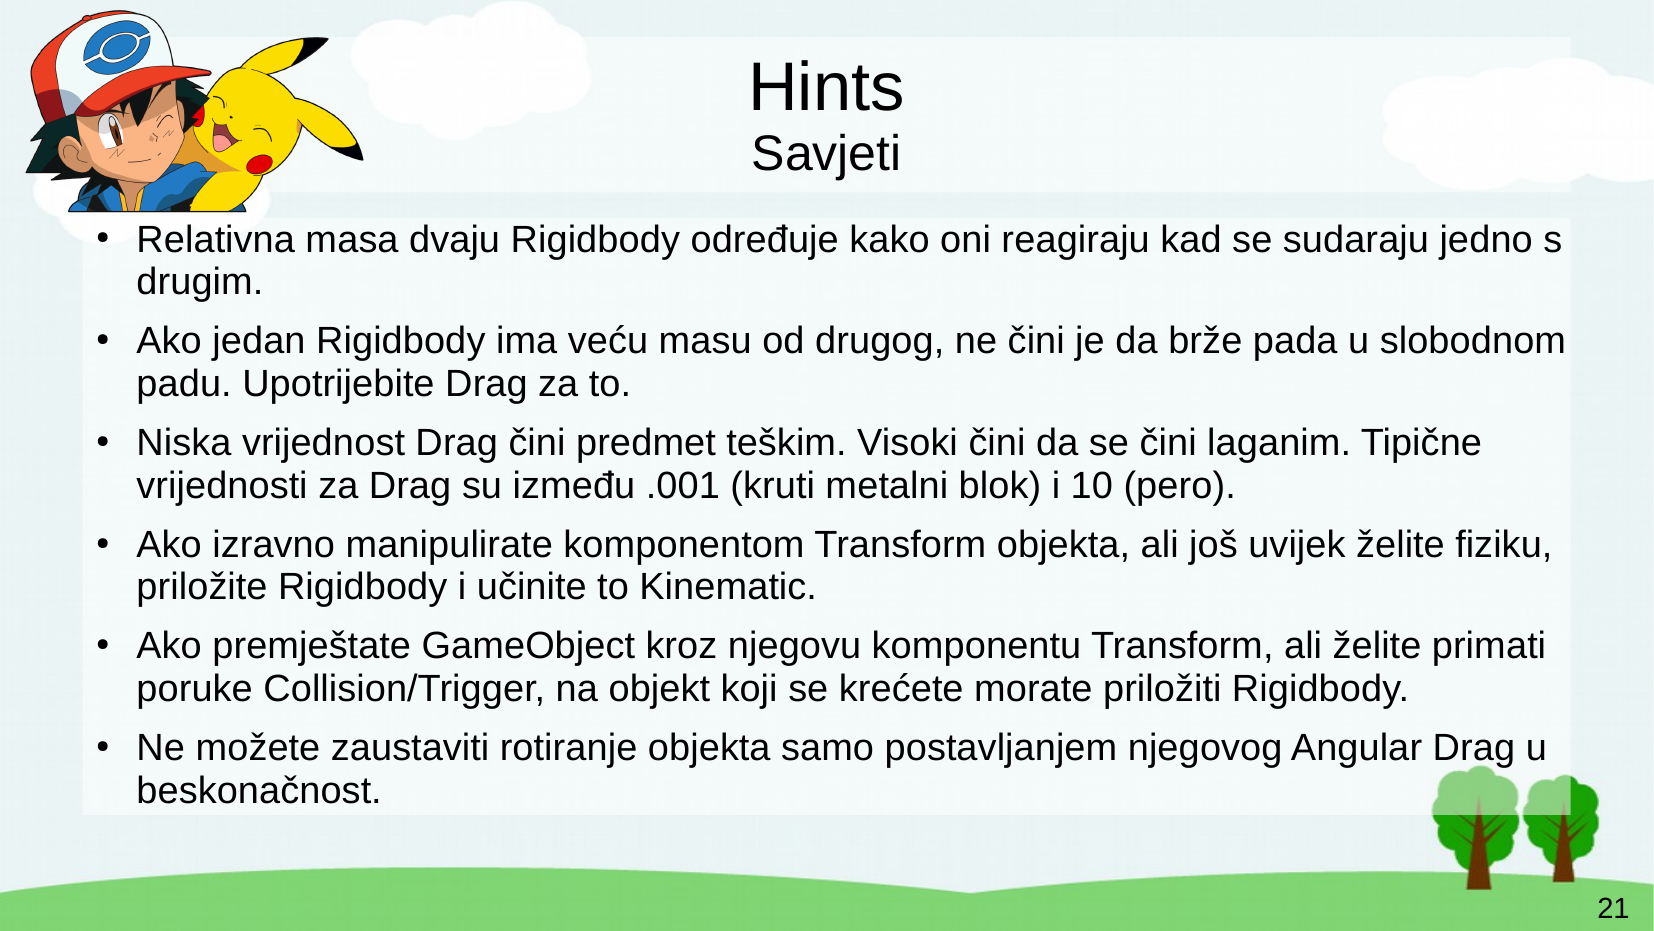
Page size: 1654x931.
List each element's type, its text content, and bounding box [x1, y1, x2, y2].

title Hints Savjeti [367, 36, 1571, 193]
list Relativna masa dvaju Rigidbody određuje kako oni reagiraju kad se sudaraju jedno s drugim. Ako jedan Rigidbody ima veću masu od drugog, ne čini je da brže pada u slobodnom padu. Upotrijebite Drag za to. Niska vrijednost Drag čini predmet teškim. Visoki čini da se čini laganim. Tipične vrijednosti za Drag su između .001 (kruti metalni blok) i 10 (pero). Ako izravno manipulirate komponentom Transform objekta, ali još uvijek želite fiziku, priložite Rigidbody i učinite to Kinematic. Ako premještate GameObject kroz njegovu komponentu Transform, ali želite primati poruke Collision/Trigger, na objekt koji se krećete morate priložiti Rigidbody. Ne možete zaustaviti rotiranje objekta samo postavljanjem njegovog Angular Drag u beskonačnost. [82, 217, 1571, 815]
picture [0, 0, 1654, 931]
